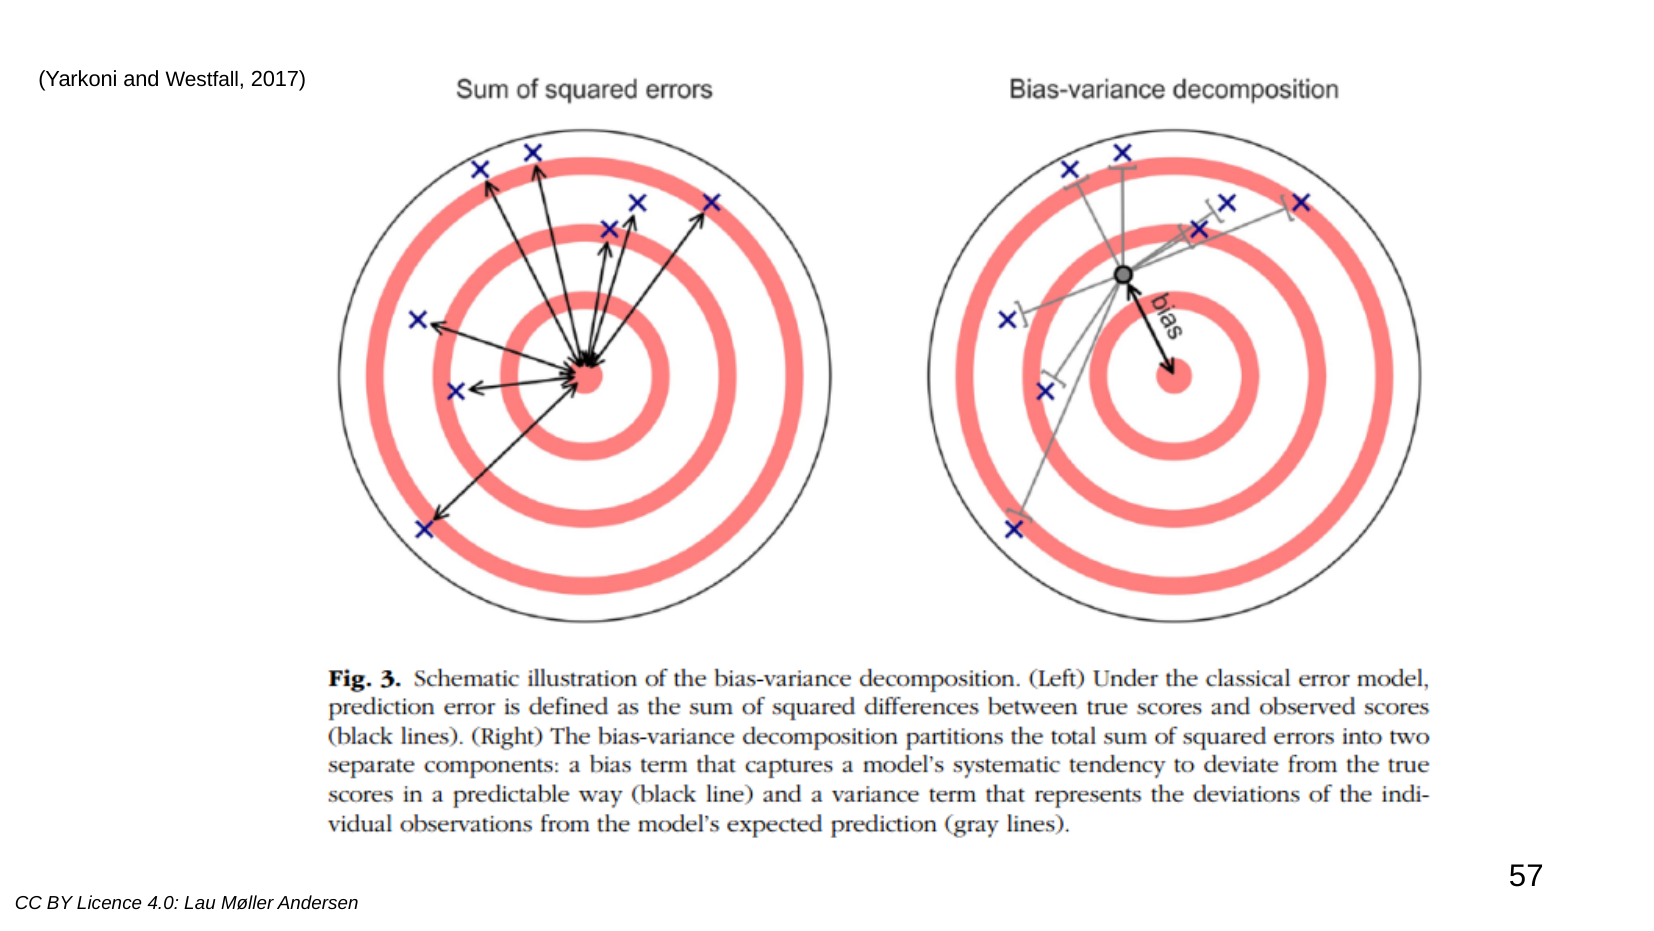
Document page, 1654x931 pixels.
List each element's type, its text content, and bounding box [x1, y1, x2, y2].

picture [279, 34, 1453, 863]
text_box <nummer> [1494, 850, 1654, 921]
text_box CC BY Licence 4.0: Lau Møller Andersen [0, 885, 388, 921]
text_box (Yarkoni and Westfall, 2017) [23, 59, 355, 123]
